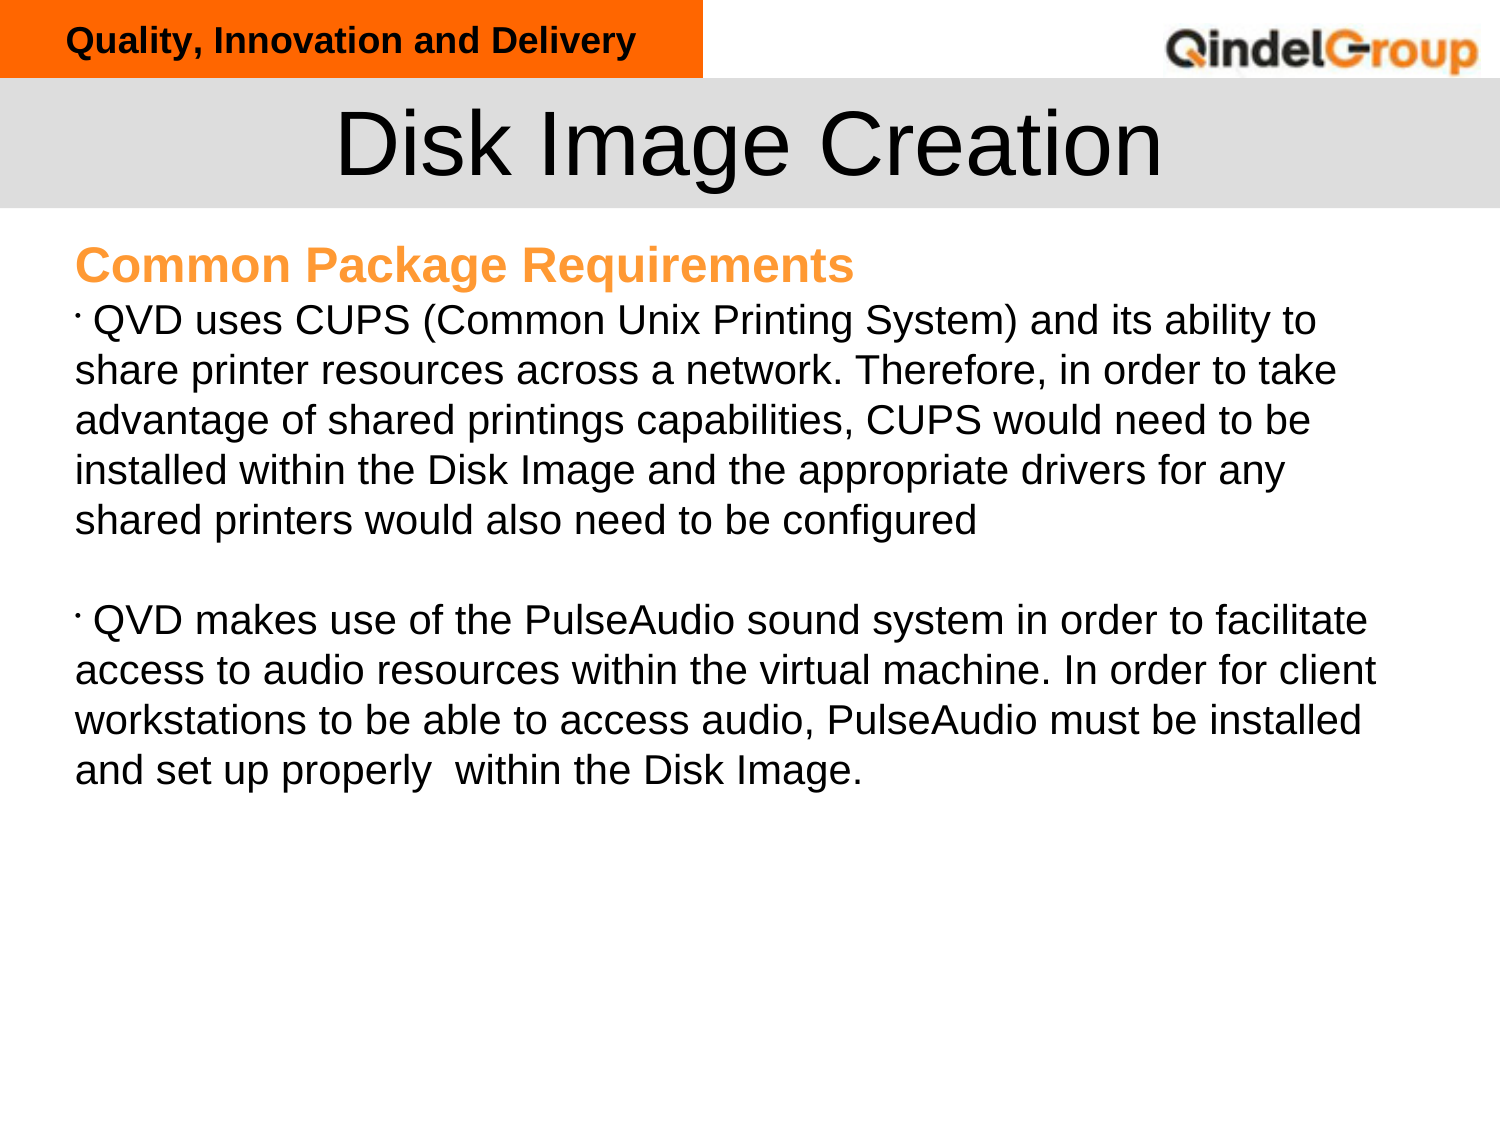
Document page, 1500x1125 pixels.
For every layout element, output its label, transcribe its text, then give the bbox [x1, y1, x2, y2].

title Disk Image Creation [75, 45, 1426, 224]
text_box Common Package Requirements QVD uses CUPS (Common Unix Printing System) and its ability to share printer resources across a network. Therefore, in order to take advantage of shared printings capabilities, CUPS would need to be installed within the Disk Image and the appropriate drivers for any shared printers would also need to be configured QVD makes use of the PulseAudio sound system in order to facilitate access to audio resources within the virtual machine. In order for client workstations to be able to access audio, PulseAudio must be installed and set up properly within the Disk Image. [60, 224, 1426, 801]
picture [1163, 23, 1481, 78]
